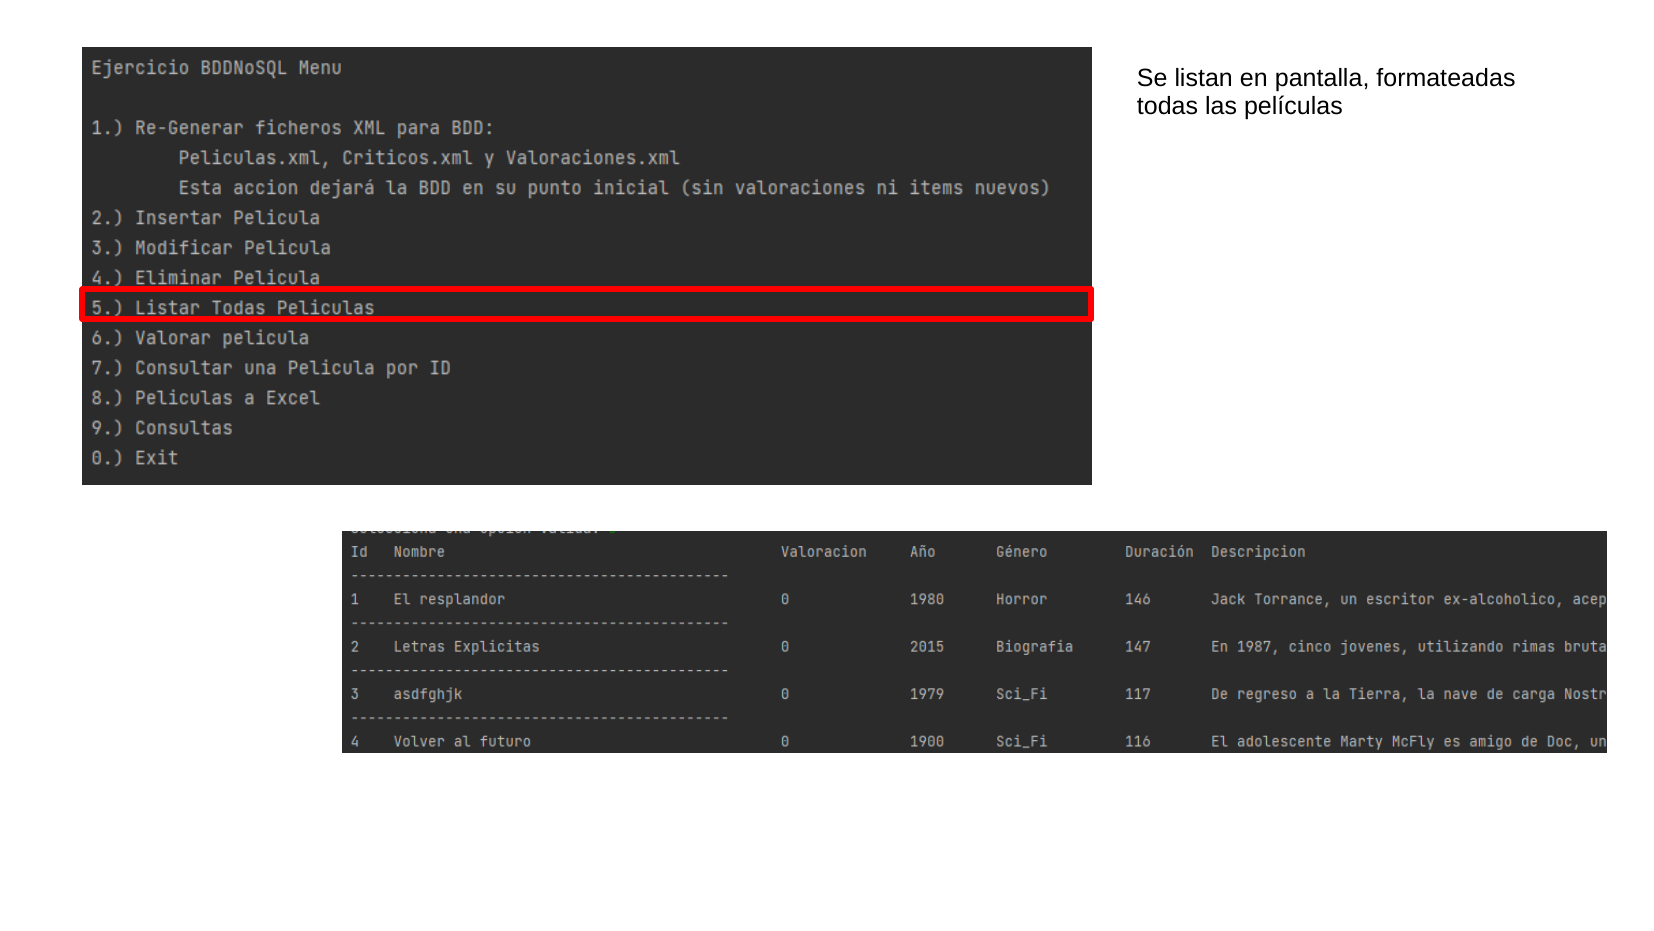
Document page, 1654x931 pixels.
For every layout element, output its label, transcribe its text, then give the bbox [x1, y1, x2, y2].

picture [82, 322, 1092, 485]
picture [82, 47, 1092, 286]
text_box Se listan en pantalla, formateadas todas las películas [1122, 56, 1595, 240]
picture [85, 292, 1088, 316]
picture [342, 531, 1607, 753]
